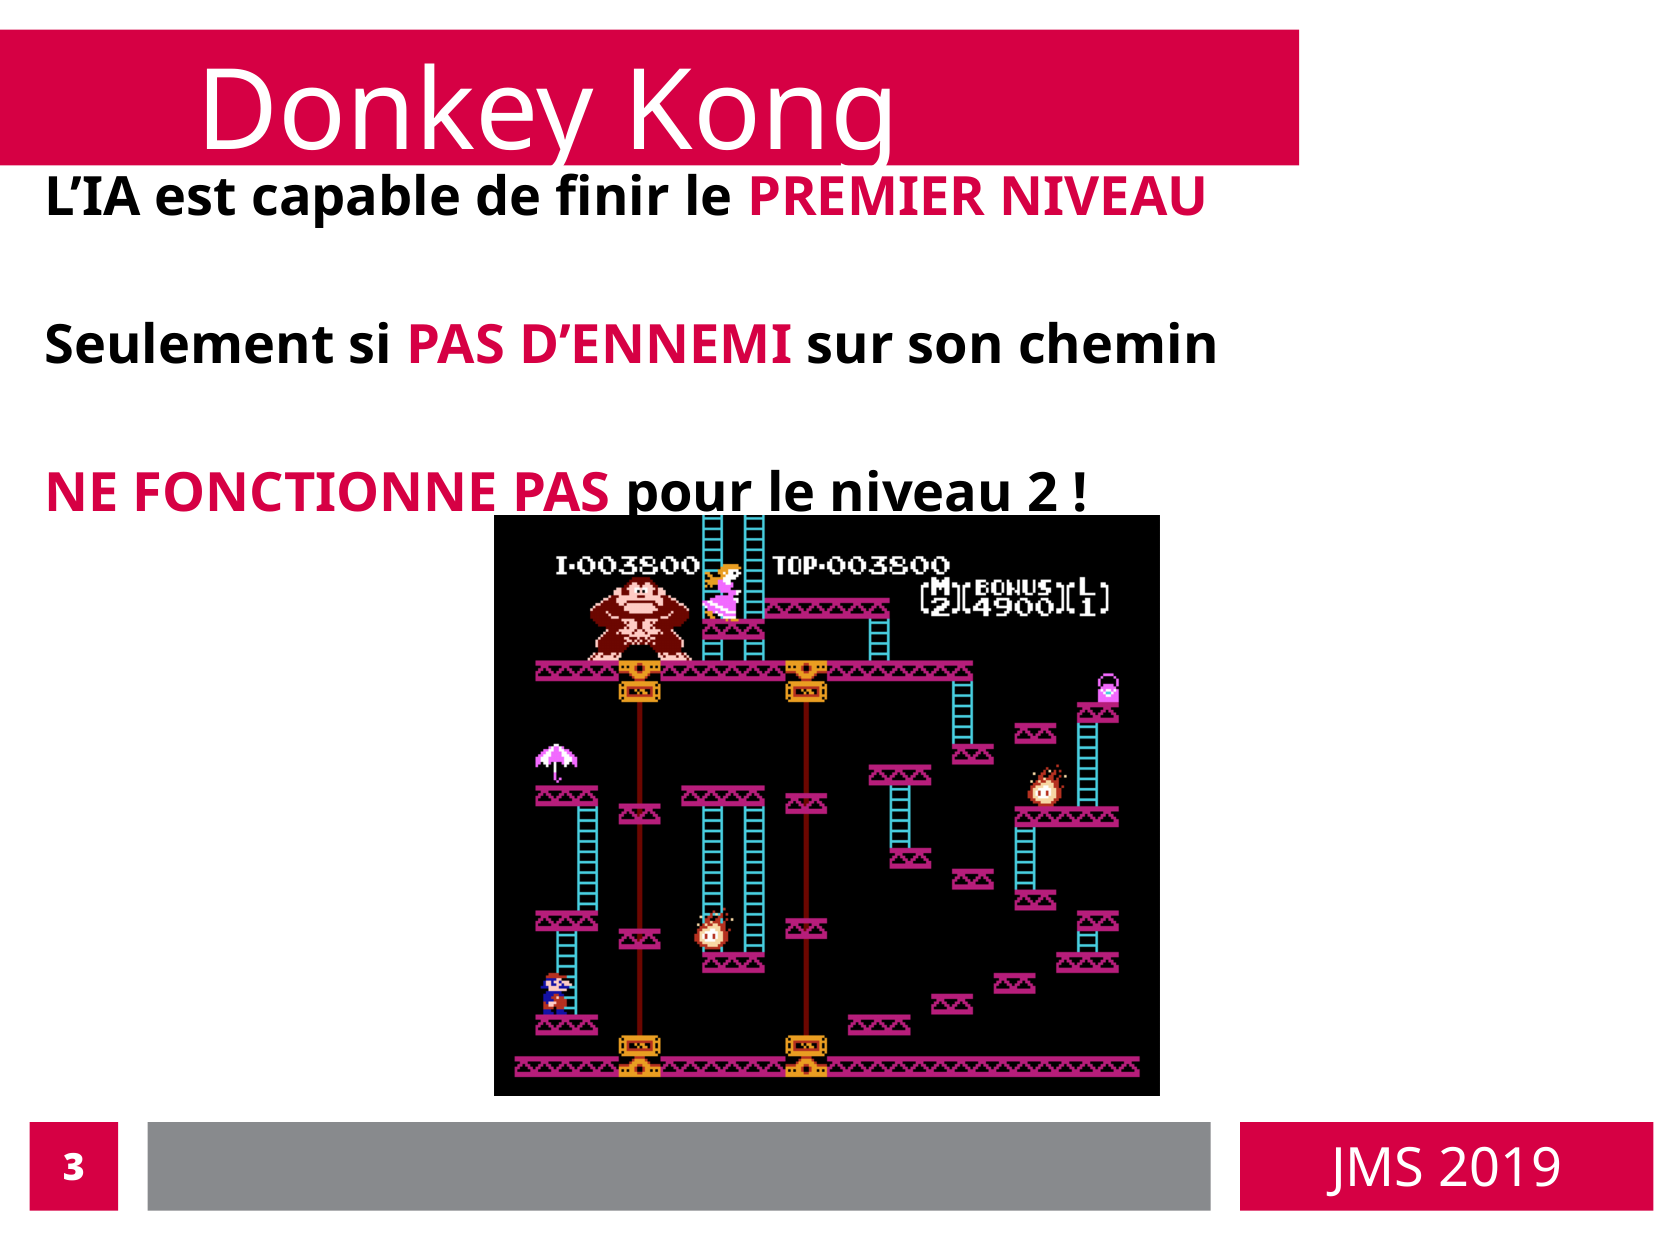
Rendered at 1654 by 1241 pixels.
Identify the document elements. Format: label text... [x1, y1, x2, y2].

title Donkey Kong [0, 29, 1229, 178]
picture [494, 515, 1160, 1096]
text_box L’IA est capable de finir le PREMIER NIVEAU Seulement si PAS D’ENNEMI sur son chemin NE FONCTIONNE PAS pour le niveau 2 ! [29, 177, 1518, 508]
